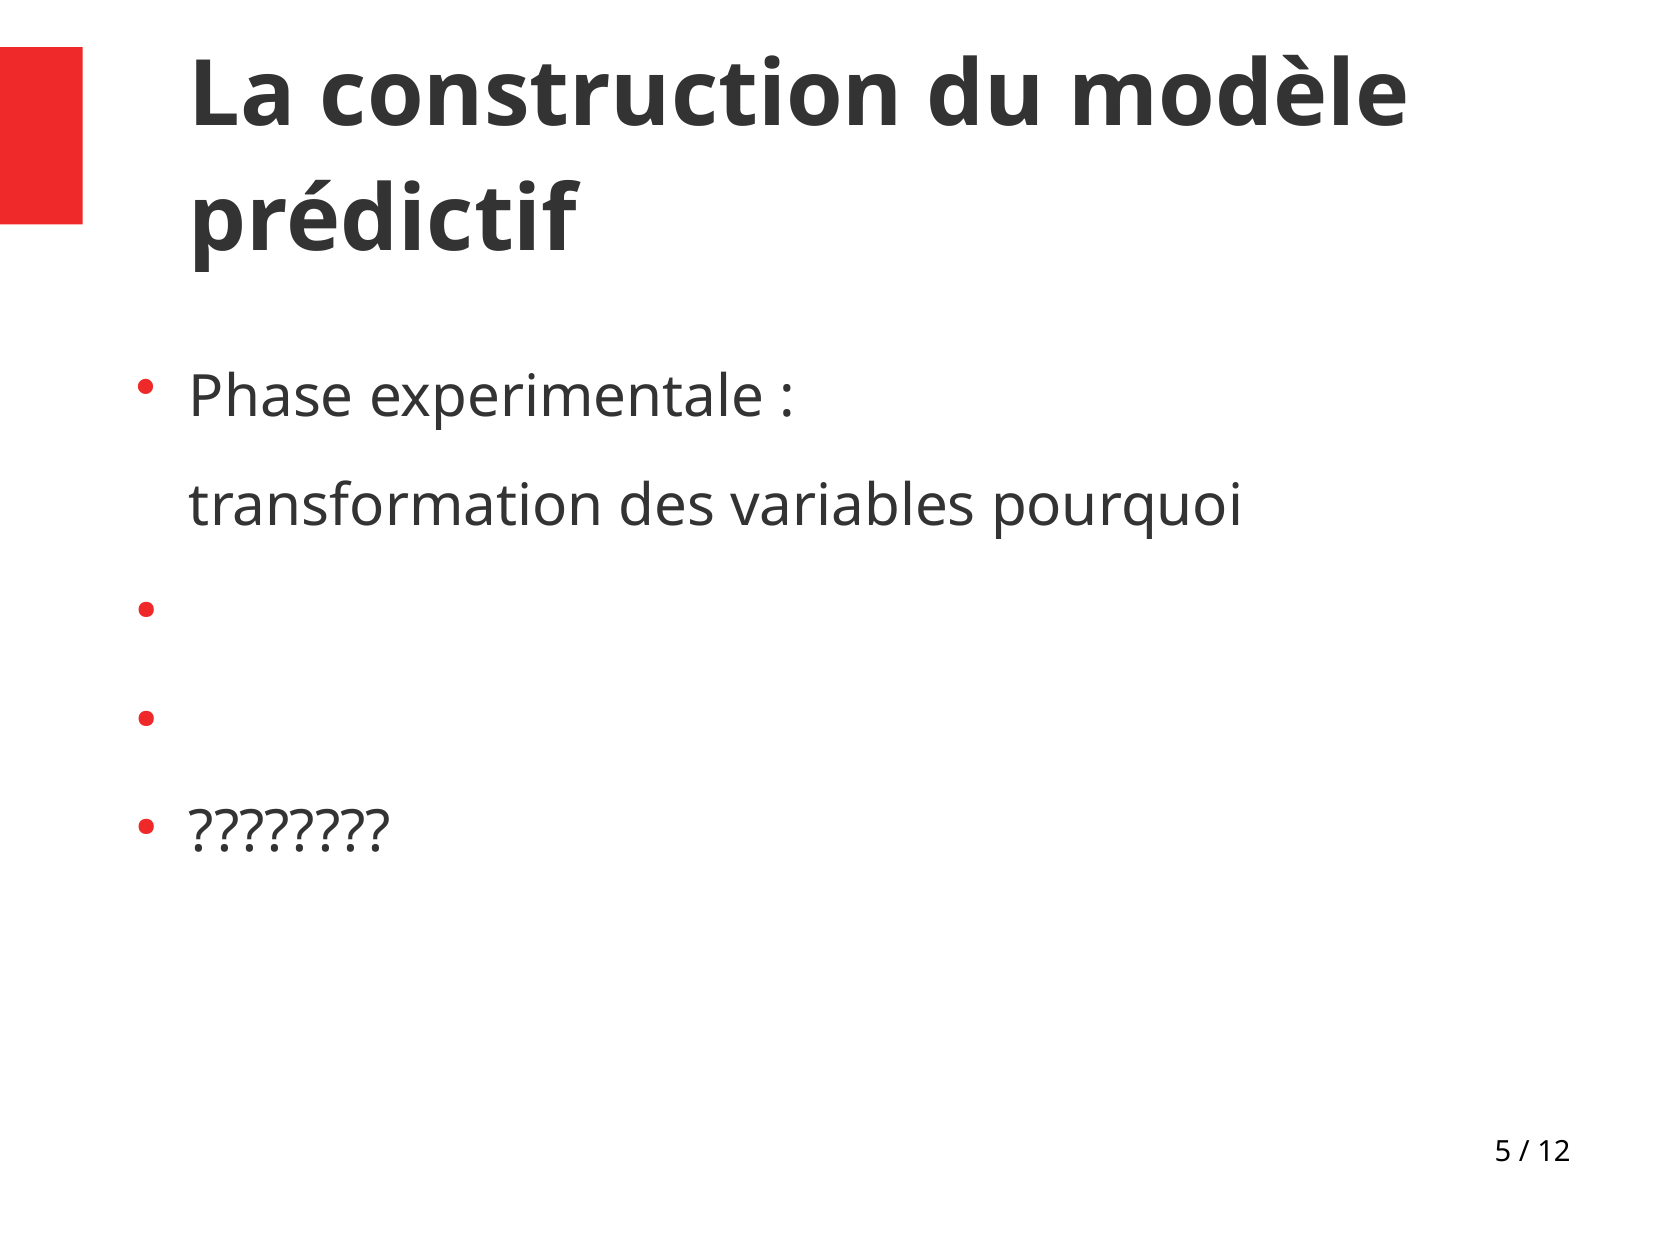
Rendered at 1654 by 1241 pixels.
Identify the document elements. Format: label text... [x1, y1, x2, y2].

title La construction du modèle prédictif [118, 27, 1571, 278]
list Phase experimentale : transformation des variables pourquoi ???????? [118, 354, 1536, 1074]
